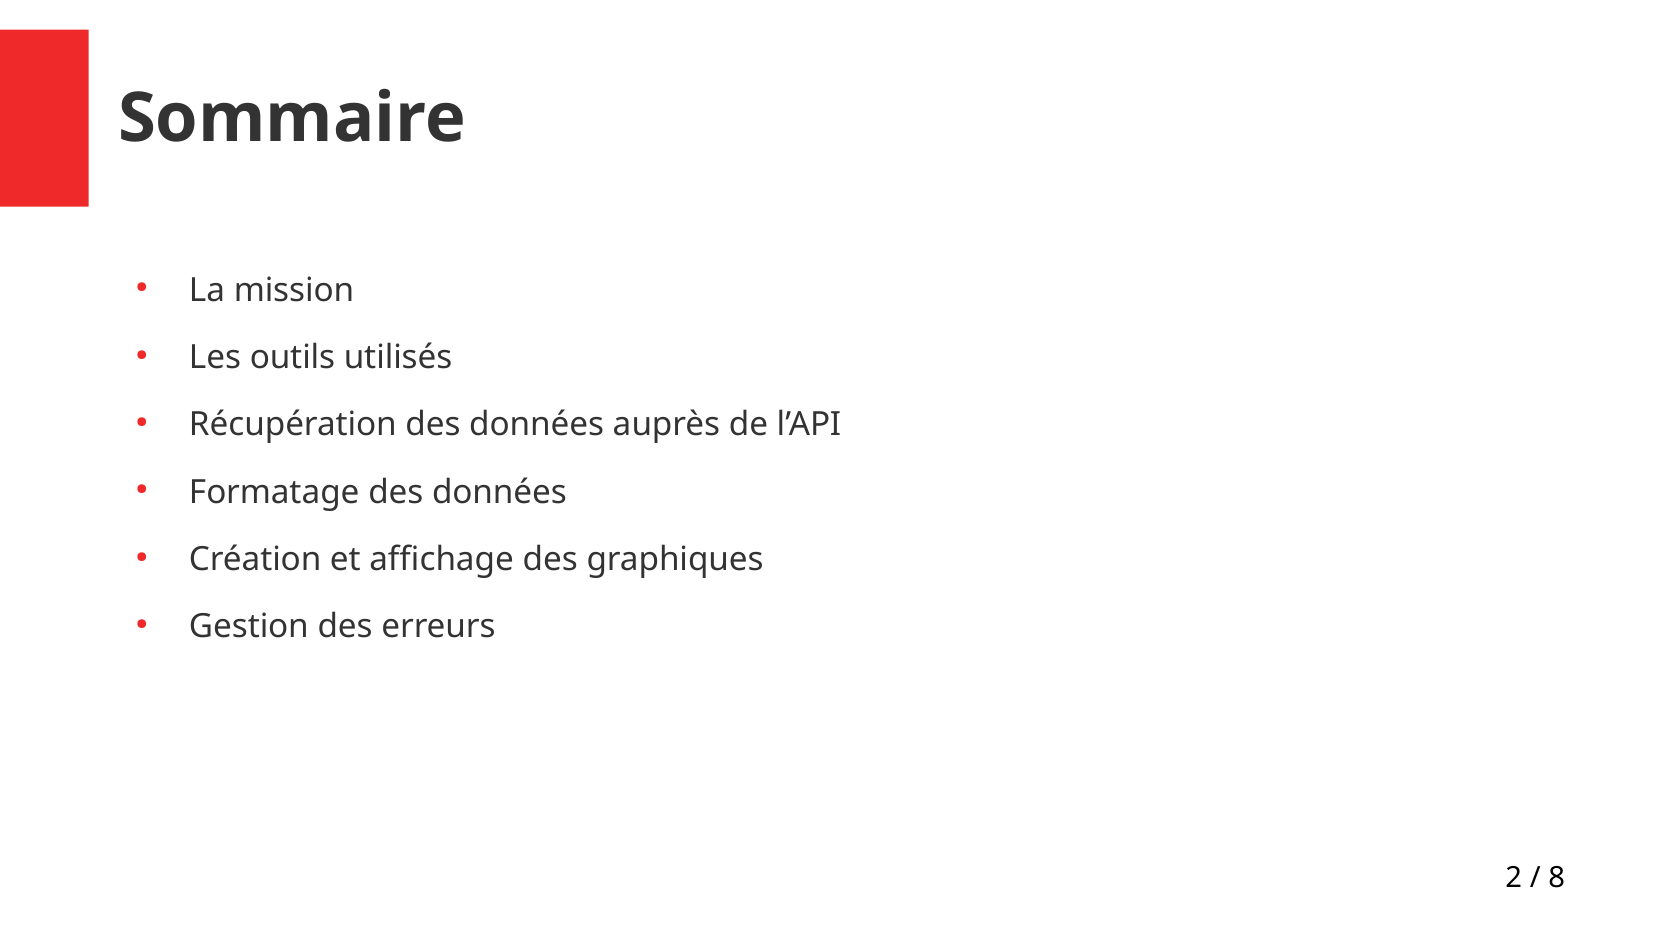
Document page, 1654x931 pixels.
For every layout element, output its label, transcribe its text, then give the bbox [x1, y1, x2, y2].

title Sommaire [118, 37, 1571, 193]
list La mission Les outils utilisés Récupération des données auprès de l’API Formatage des données Création et affichage des graphiques Gestion des erreurs [118, 265, 1536, 806]
